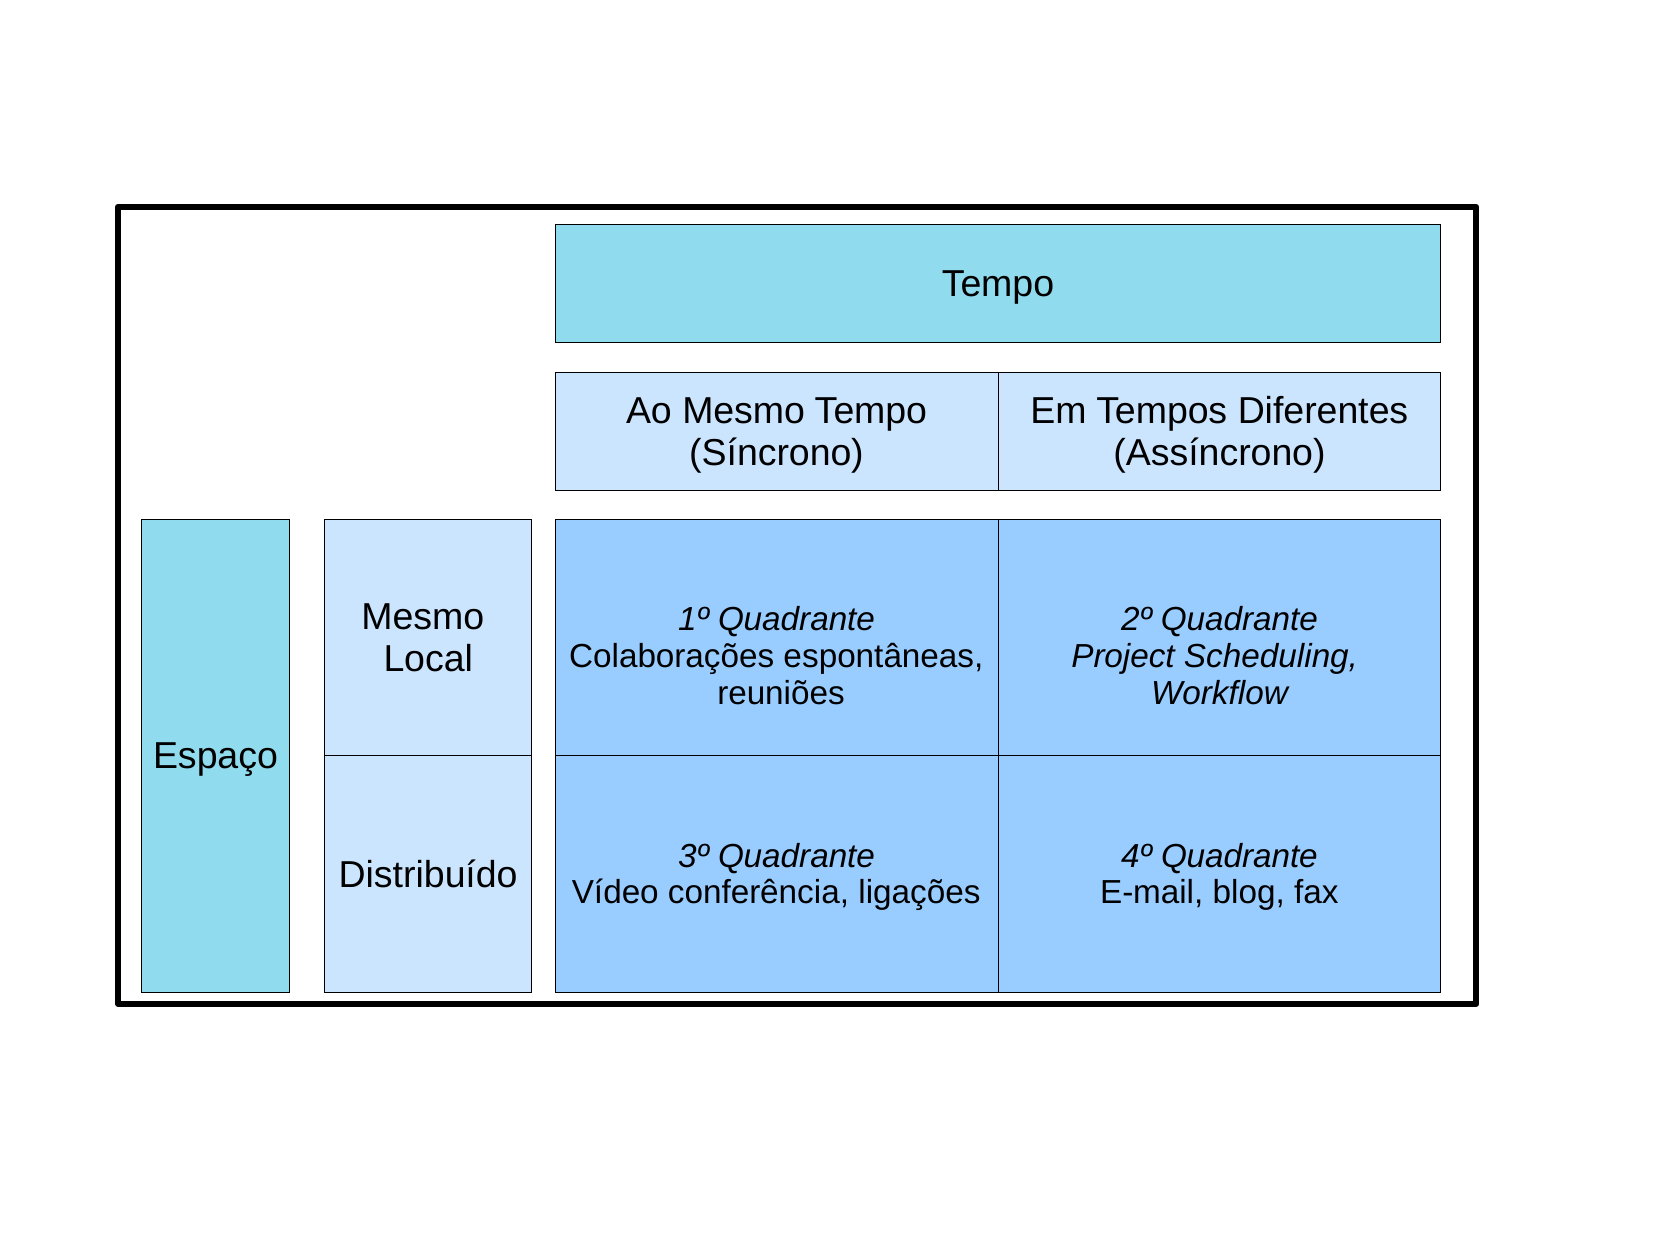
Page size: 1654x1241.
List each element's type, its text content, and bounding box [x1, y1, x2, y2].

text_box Em Tempos Diferentes (Assíncrono) [998, 372, 1441, 491]
text_box Distribuído [324, 755, 532, 993]
text_box 3º Quadrante Vídeo conferência, ligações [555, 755, 999, 993]
text_box Mesmo Local [324, 519, 532, 755]
text_box 1º Quadrante Colaborações espontâneas, reuniões [555, 519, 998, 755]
text_box Tempo [555, 224, 1441, 343]
text_box 2º Quadrante Project Scheduling, Workflow [998, 519, 1441, 755]
text_box Espaço [141, 519, 290, 993]
text_box Ao Mesmo Tempo (Síncrono) [555, 372, 998, 491]
text_box 4º Quadrante E-mail, blog, fax [999, 755, 1441, 993]
